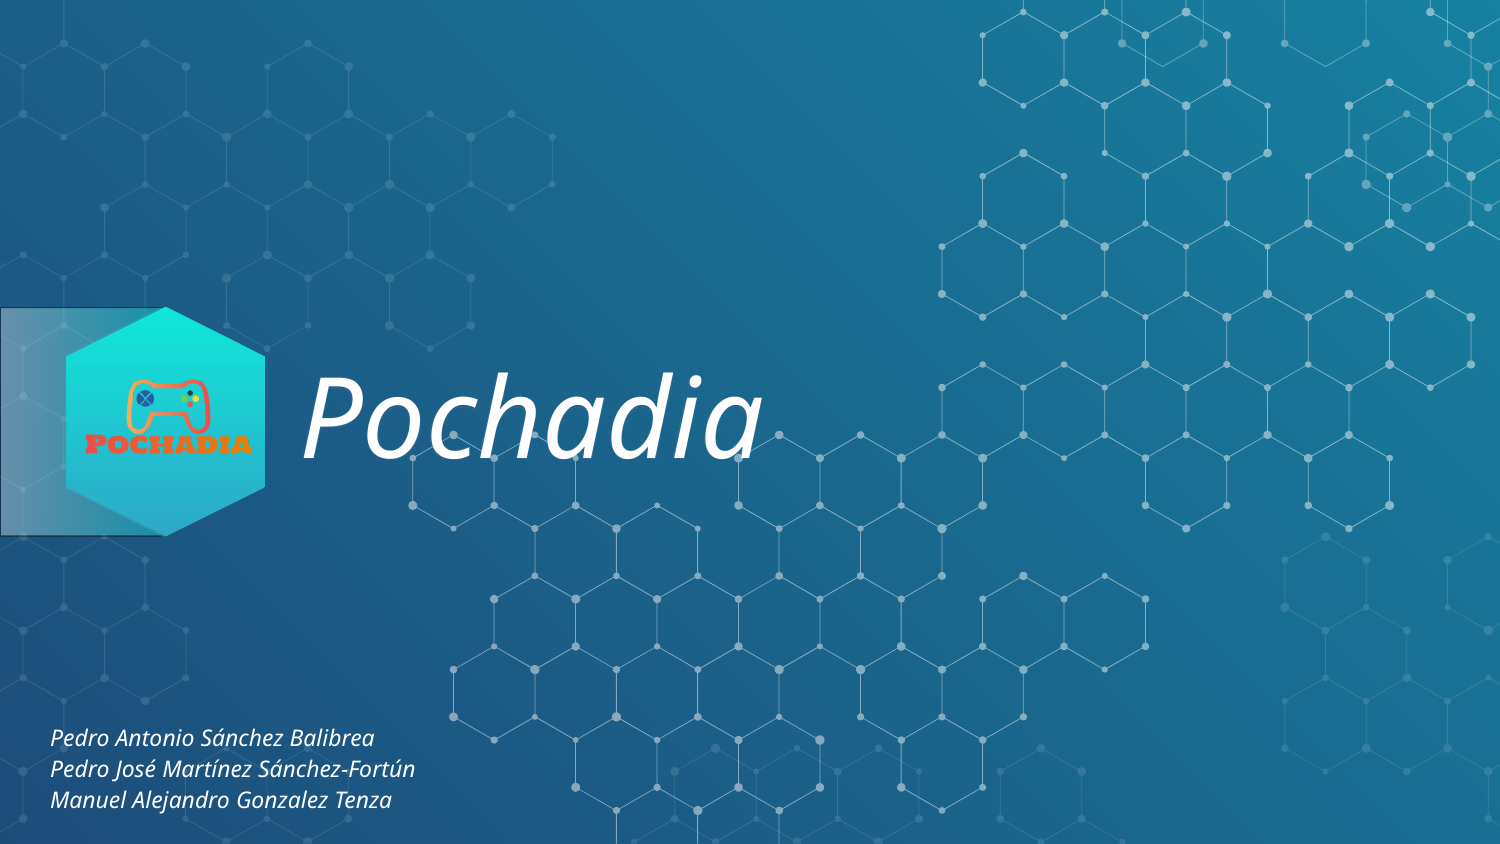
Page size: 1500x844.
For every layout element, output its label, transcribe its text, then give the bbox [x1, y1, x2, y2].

title Pochadia [299, 326, 1388, 517]
picture [76, 324, 260, 508]
text_box Pedro Antonio Sánchez Balibrea Pedro José Martínez Sánchez-Fortún Manuel Alejandro Gonzalez Tenza [35, 714, 1288, 810]
